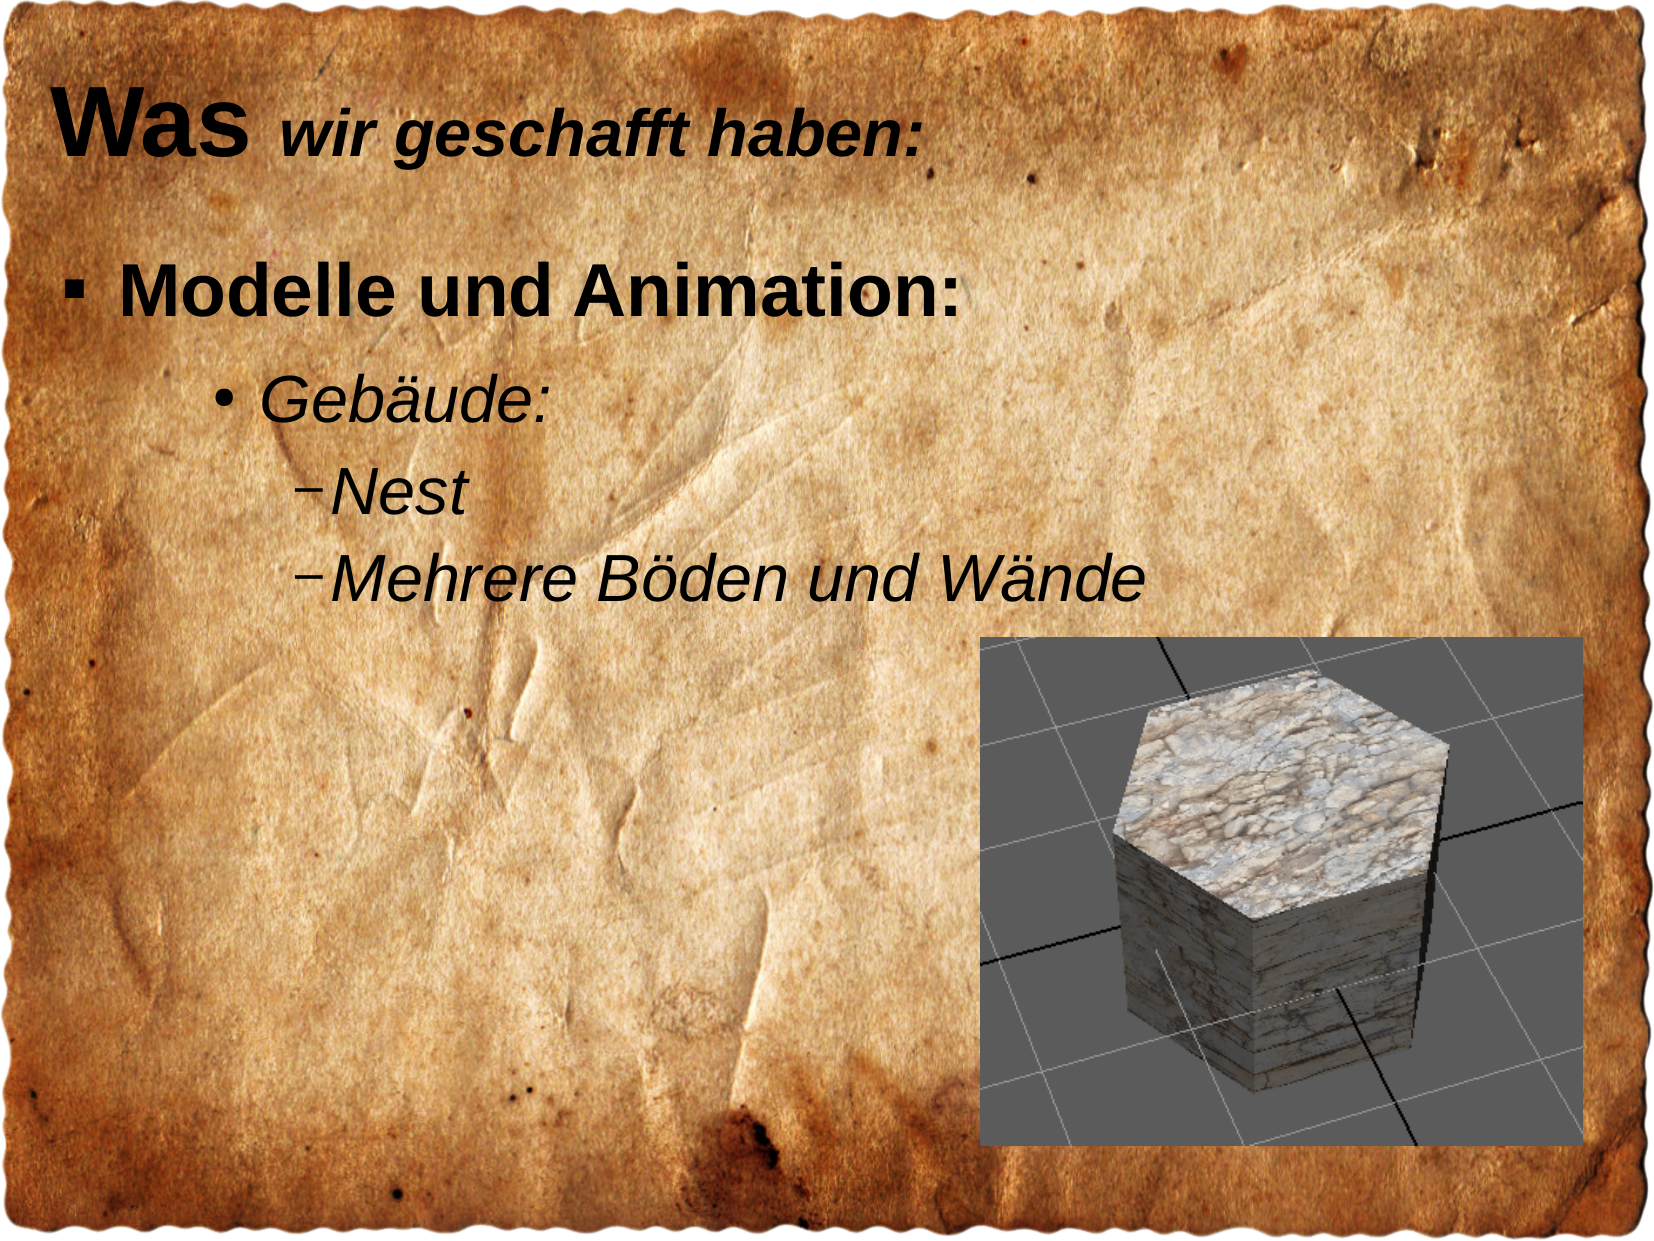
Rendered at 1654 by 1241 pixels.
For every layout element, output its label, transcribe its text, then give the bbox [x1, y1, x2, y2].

list Modelle und Animation: Gebäude: Nest Mehrere Böden und Wände [47, 248, 1595, 795]
picture [0, 0, 1654, 1241]
text_box Was wir geschafft haben: [35, 58, 961, 201]
